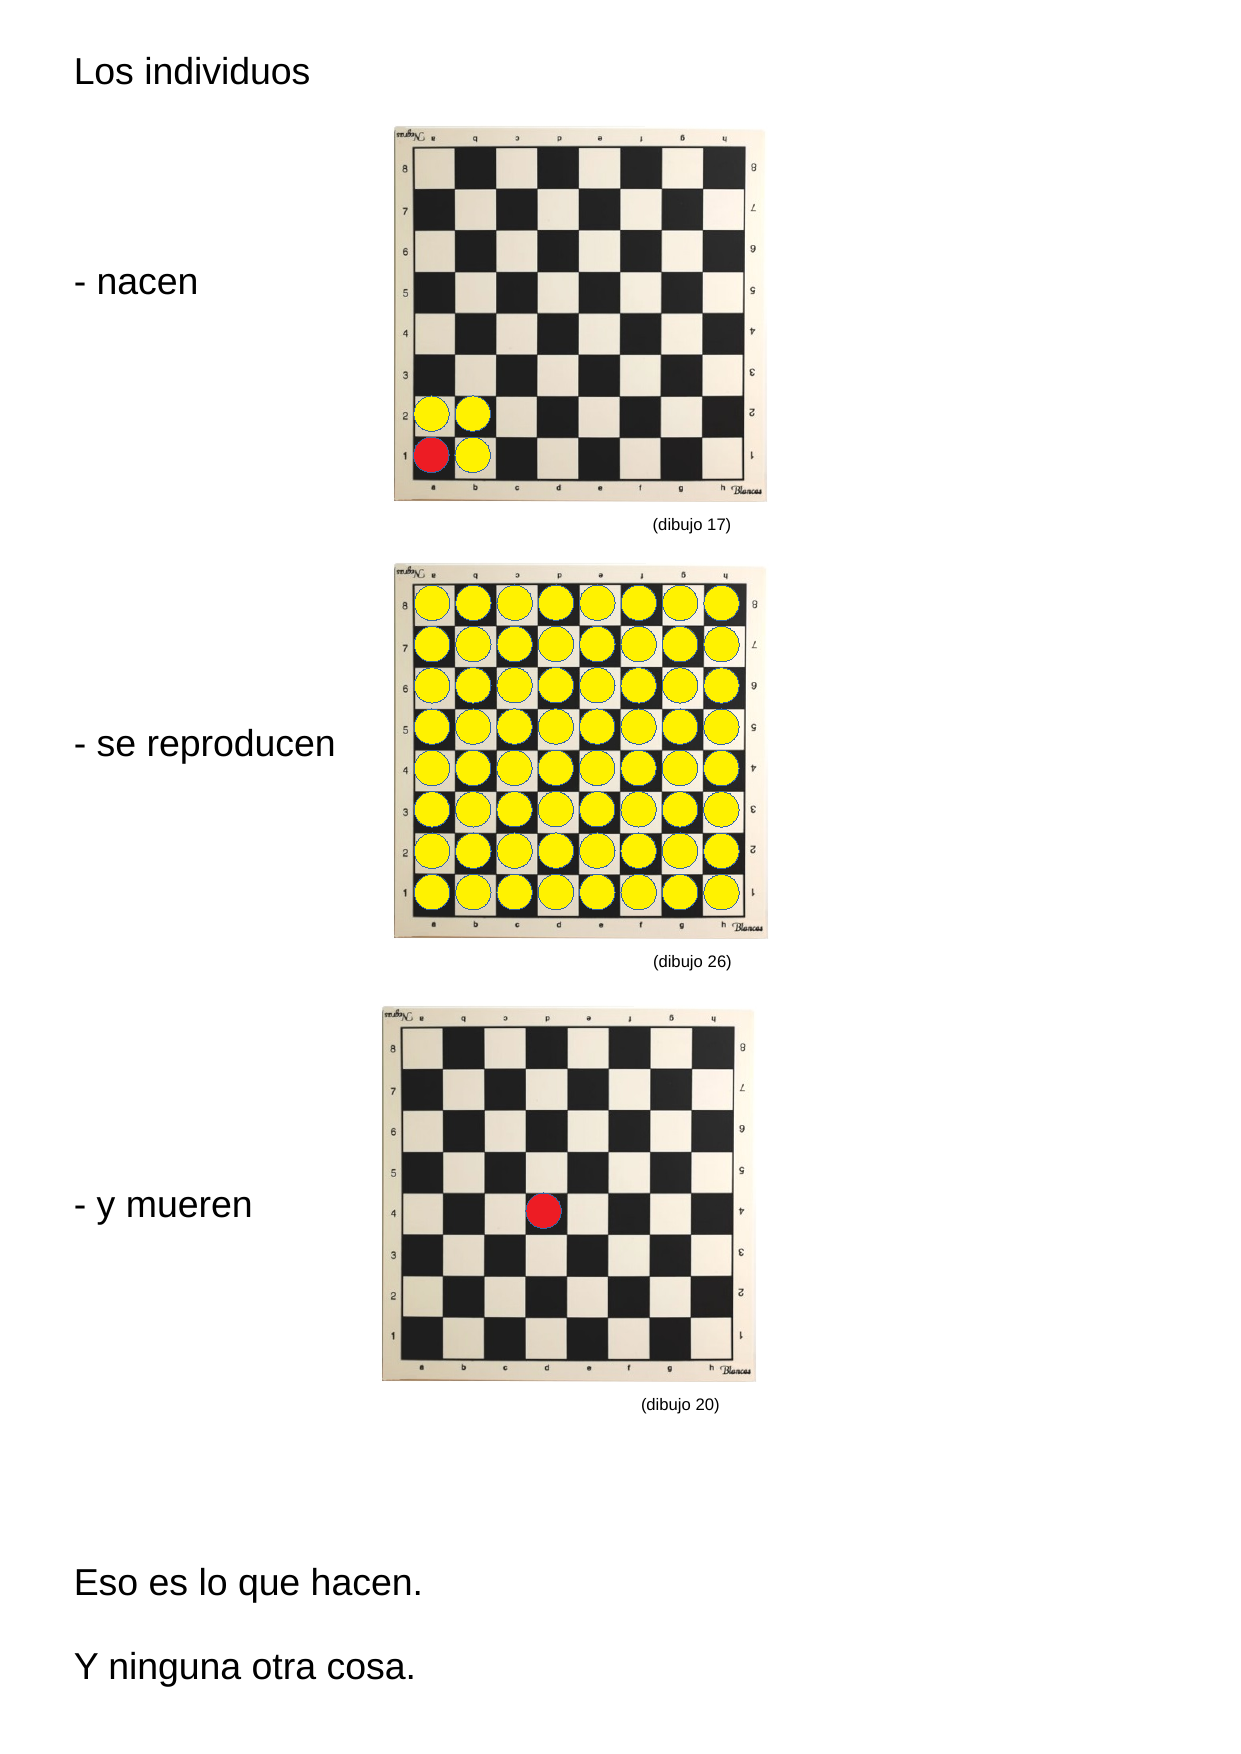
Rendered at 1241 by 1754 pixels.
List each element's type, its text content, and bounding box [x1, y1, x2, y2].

text_box [455, 750, 491, 786]
text_box [414, 626, 450, 662]
text_box [579, 874, 616, 910]
text_box [454, 437, 491, 473]
text_box [620, 874, 657, 910]
text_box (dibujo 20) [626, 1387, 735, 1422]
text_box [496, 874, 533, 910]
text_box [620, 791, 657, 828]
text_box [455, 791, 491, 828]
text_box [496, 708, 533, 745]
text_box [455, 667, 492, 704]
text_box [414, 791, 450, 828]
text_box [662, 626, 698, 662]
text_box [579, 626, 616, 662]
text_box [662, 750, 698, 786]
text_box [496, 667, 533, 703]
text_box [496, 584, 533, 621]
text_box [413, 437, 450, 473]
text_box [414, 832, 450, 869]
text_box [662, 791, 698, 828]
text_box [538, 667, 574, 703]
text_box [414, 585, 450, 621]
picture [380, 1005, 757, 1382]
text_box [620, 626, 657, 662]
text_box [620, 750, 657, 786]
text_box [662, 585, 698, 621]
text_box [703, 750, 740, 786]
text_box [455, 708, 491, 745]
picture [392, 125, 768, 502]
text_box [537, 750, 574, 786]
text_box [413, 395, 450, 432]
text_box [455, 585, 492, 621]
text_box [579, 791, 615, 827]
text_box [525, 1192, 562, 1229]
text_box (dibujo 17) [638, 507, 747, 542]
text_box [662, 874, 698, 910]
text_box [496, 626, 533, 662]
text_box [703, 833, 740, 869]
text_box [455, 832, 492, 869]
text_box [579, 832, 616, 869]
text_box [703, 667, 740, 704]
text_box [455, 395, 491, 432]
text_box [496, 832, 533, 869]
text_box [620, 832, 657, 869]
text_box [496, 750, 533, 786]
text_box [620, 708, 657, 745]
text_box [414, 750, 450, 786]
text_box Los individuos - nacen - se reproducen - y mueren Eso es lo que hacen. Y ninguna otra cosa. [59, 42, 1182, 1738]
text_box [703, 708, 740, 745]
text_box [621, 585, 657, 621]
text_box [455, 874, 492, 910]
text_box [579, 708, 615, 745]
text_box [538, 832, 574, 869]
text_box [496, 791, 533, 827]
text_box [414, 667, 450, 704]
text_box [579, 750, 615, 786]
text_box [538, 791, 574, 827]
text_box [538, 874, 574, 910]
text_box [455, 626, 492, 662]
text_box [662, 667, 698, 704]
text_box [538, 584, 574, 621]
text_box [538, 626, 574, 662]
text_box [662, 708, 698, 745]
text_box [703, 791, 740, 828]
text_box [414, 708, 450, 745]
text_box [620, 667, 657, 704]
text_box [414, 874, 450, 910]
text_box [662, 832, 698, 869]
picture [392, 562, 769, 939]
text_box [579, 667, 616, 703]
text_box [703, 626, 740, 662]
text_box [538, 708, 574, 745]
text_box [703, 874, 740, 910]
text_box [579, 584, 616, 621]
text_box (dibujo 26) [638, 944, 747, 979]
text_box [703, 585, 740, 621]
